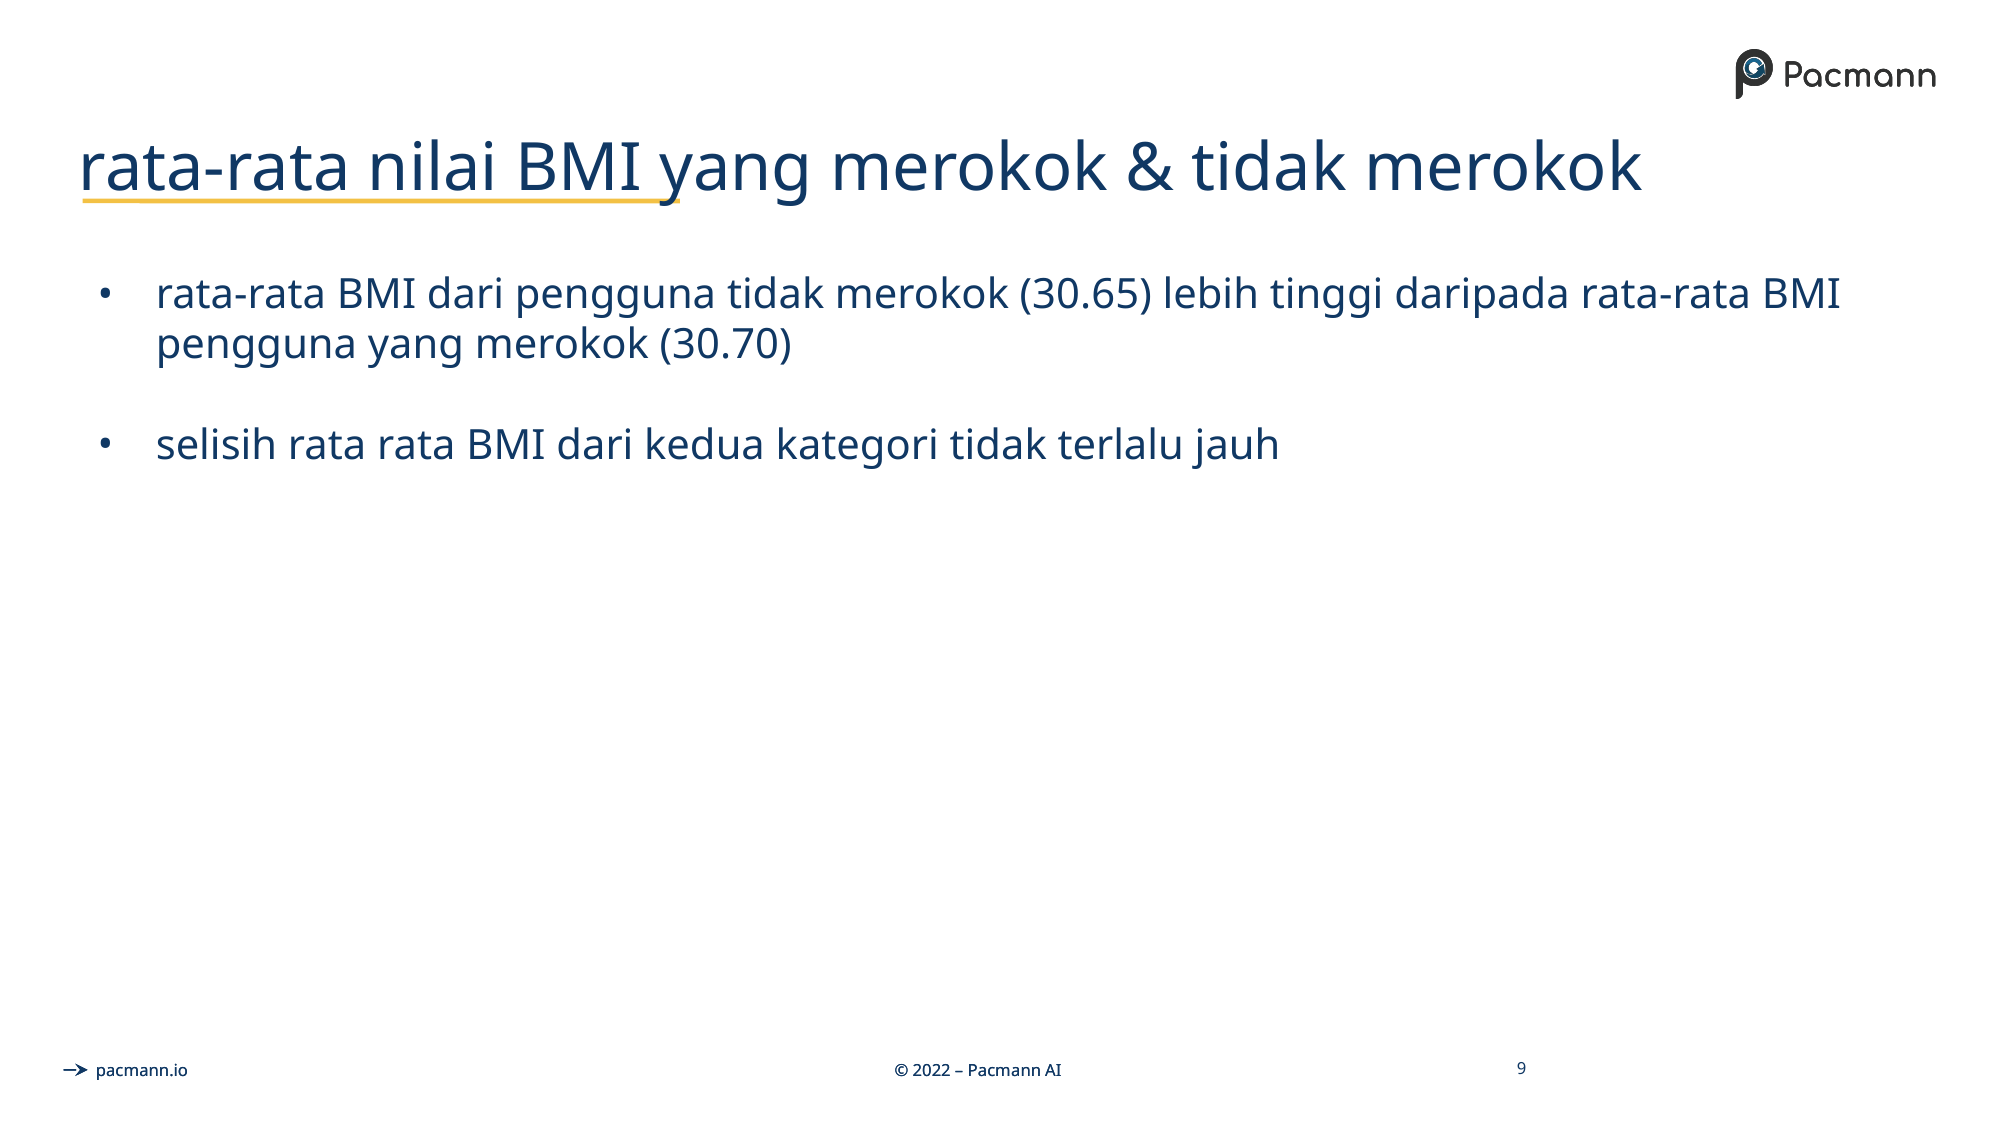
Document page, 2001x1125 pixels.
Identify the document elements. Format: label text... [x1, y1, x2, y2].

title rata-rata nilai BMI yang merokok & tidak merokok [63, 59, 1935, 278]
text_box rata-rata BMI dari pengguna tidak merokok (30.65) lebih tinggi daripada rata-rata BMI pengguna yang merokok (30.70) selisih rata rata BMI dari kedua kategori tidak terlalu jauh [65, 259, 1934, 475]
picture [1707, 36, 1966, 112]
